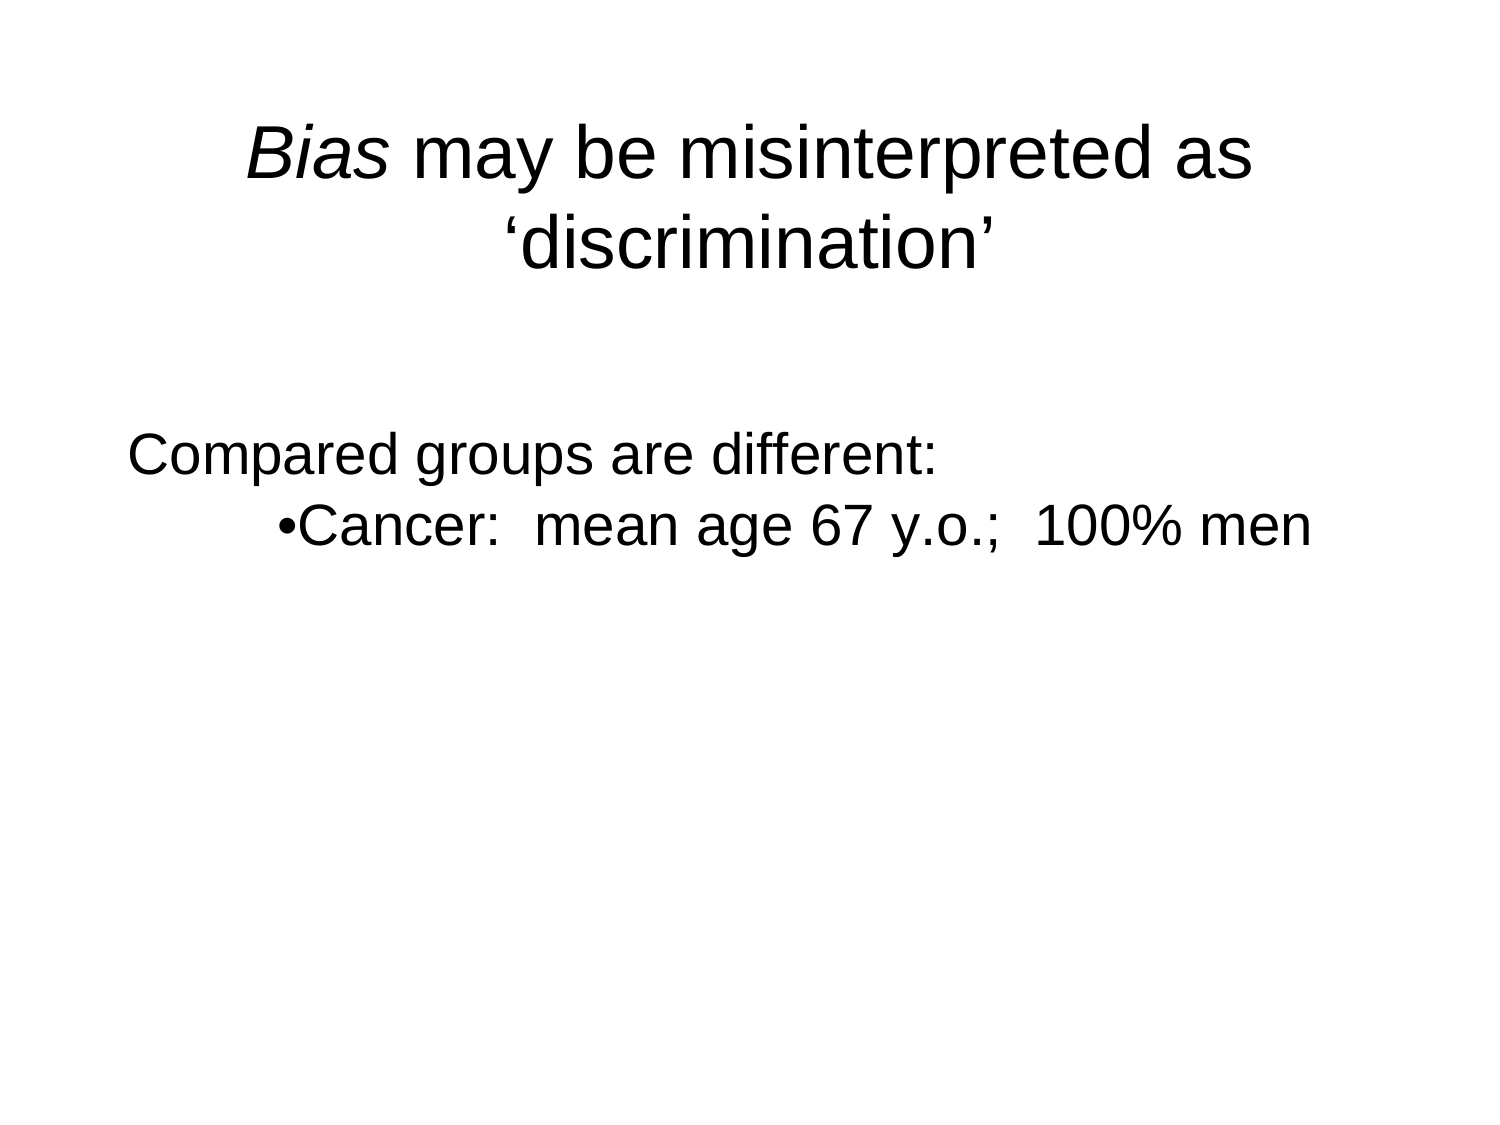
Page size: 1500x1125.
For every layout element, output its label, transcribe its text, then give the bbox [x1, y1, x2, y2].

title Bias may be misinterpreted as ‘discrimination’ [112, 96, 1388, 292]
list Compared groups are different: •Cancer: mean age 67 y.o.; 100% men [112, 324, 1425, 1000]
